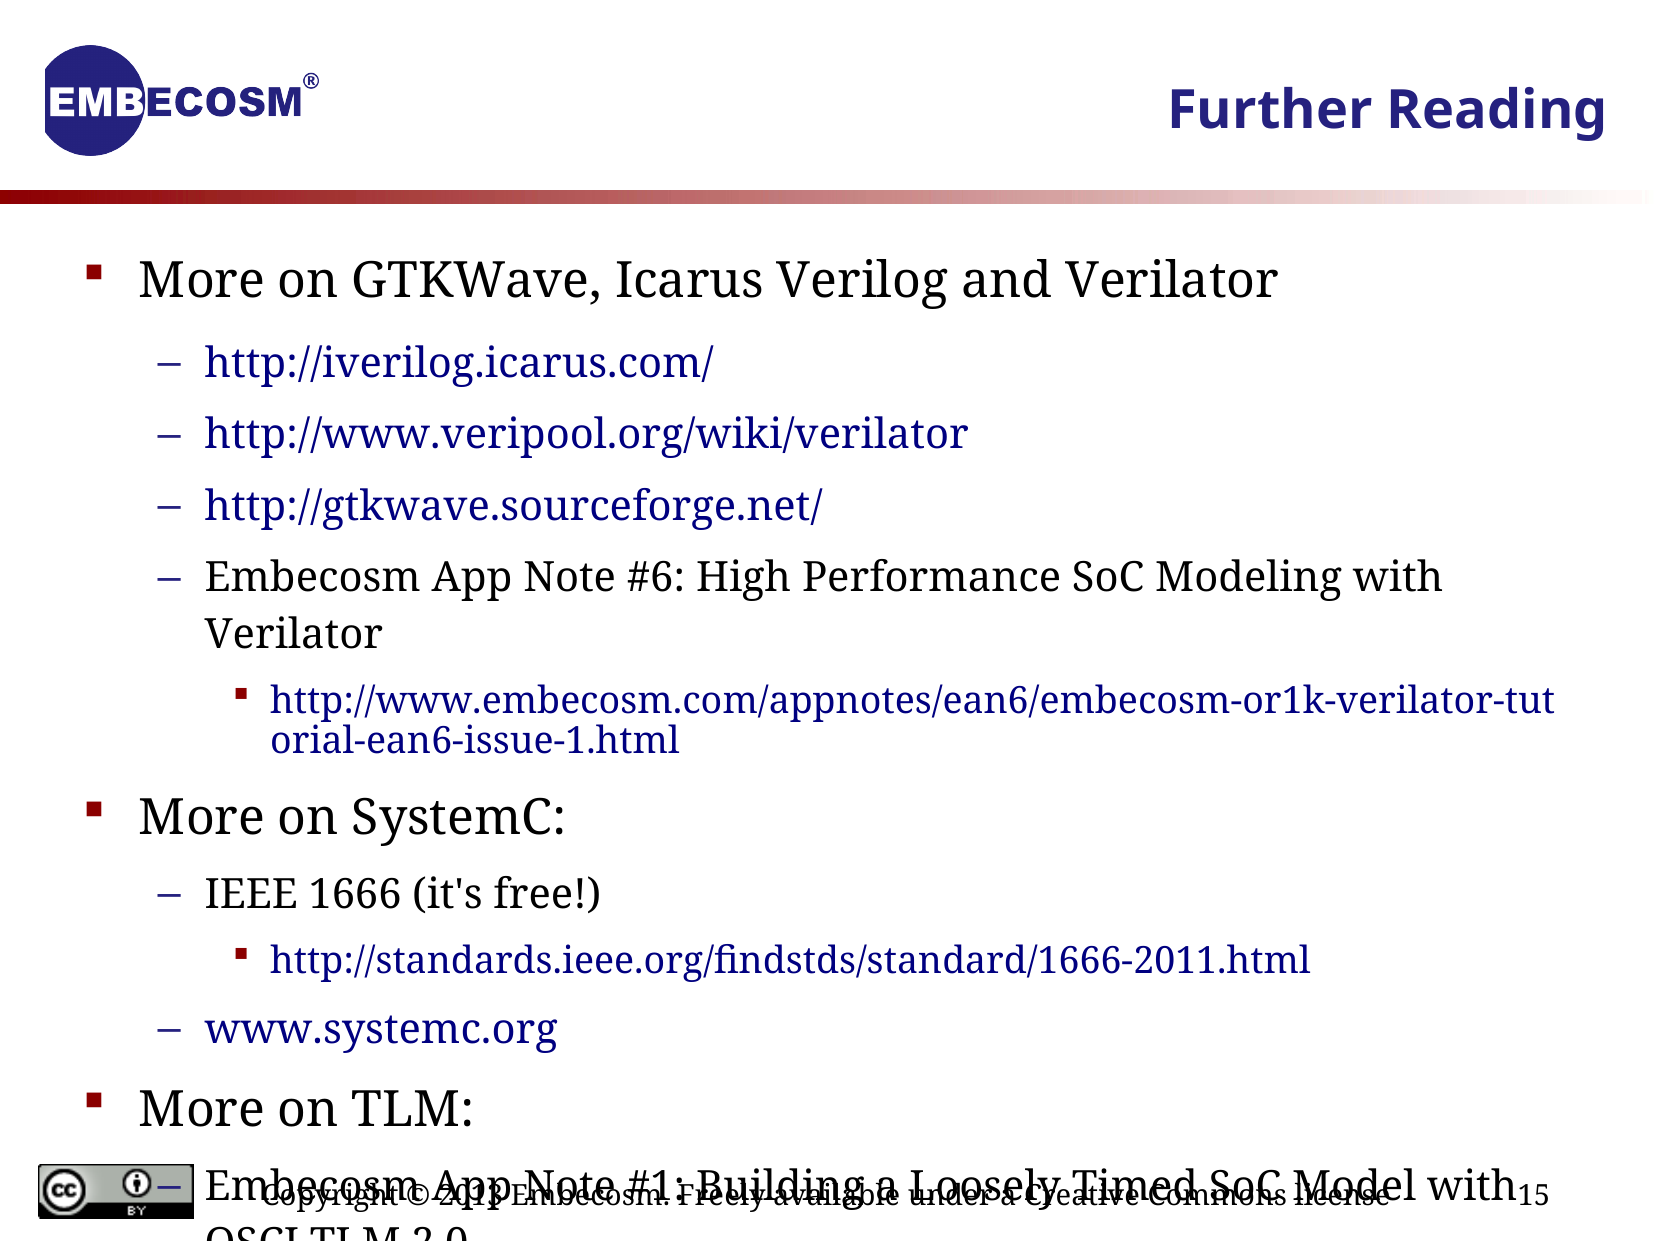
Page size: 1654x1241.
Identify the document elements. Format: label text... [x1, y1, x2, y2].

picture [45, 45, 319, 156]
title Further Reading [475, 33, 1609, 182]
picture [38, 1164, 194, 1219]
list More on GTKWave, Icarus Verilog and Verilator http://iverilog.icarus.com/ http://www.veripool.org/wiki/verilator http://gtkwave.sourceforge.net/ Embecosm App Note #6: High Performance SoC Modeling with Verilator http://www.embecosm.com/appnotes/ean6/embecosm-or1k-verilator-tutorial-ean6-issue-1.html More on SystemC: IEEE 1666 (it's free!) http://standards.ieee.org/findstds/standard/1666-2011.html www.systemc.org More on TLM: Embecosm App Note #1: Building a Loosely Timed SoC Model with OSCI TLM 2.0 http://www.embecosm.com/appnotes/ean1/ean1-tlm2-or1ksim-2.0.html [82, 243, 1572, 1181]
picture [0, 190, 1654, 204]
